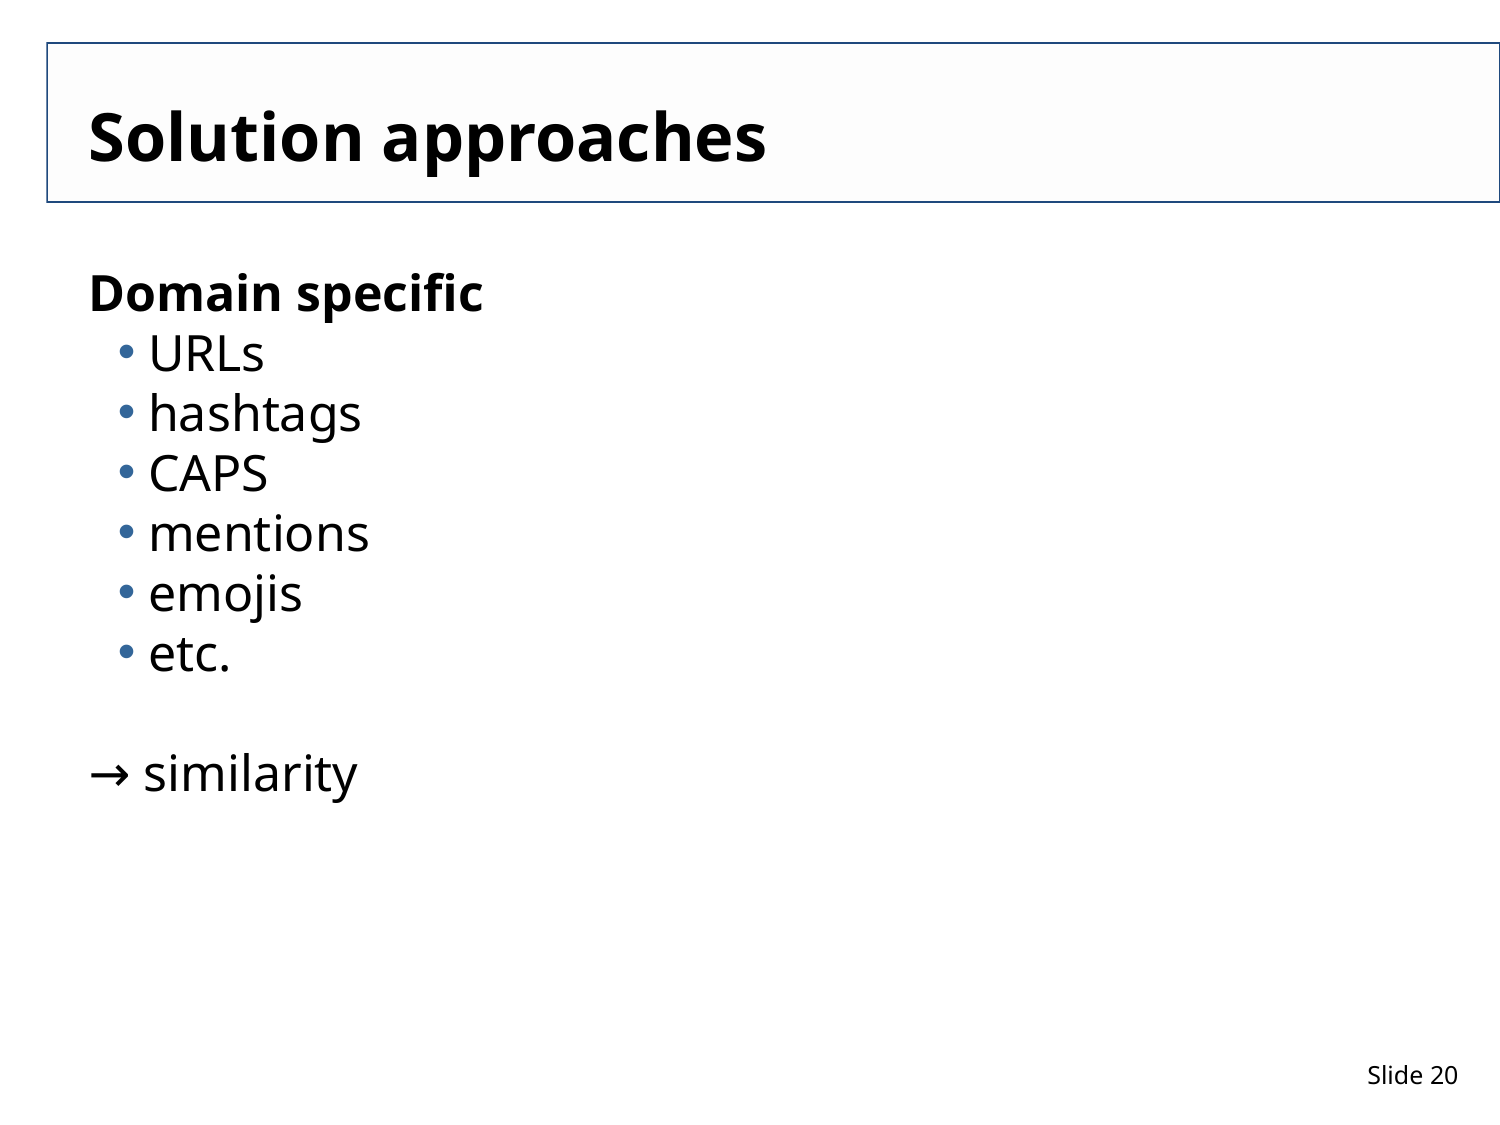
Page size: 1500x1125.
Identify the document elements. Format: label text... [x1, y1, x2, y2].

text_box Solution approaches [88, 42, 1469, 176]
text_box Domain specific URLs hashtags CAPS mentions emojis etc. → similarity [88, 260, 1435, 1029]
